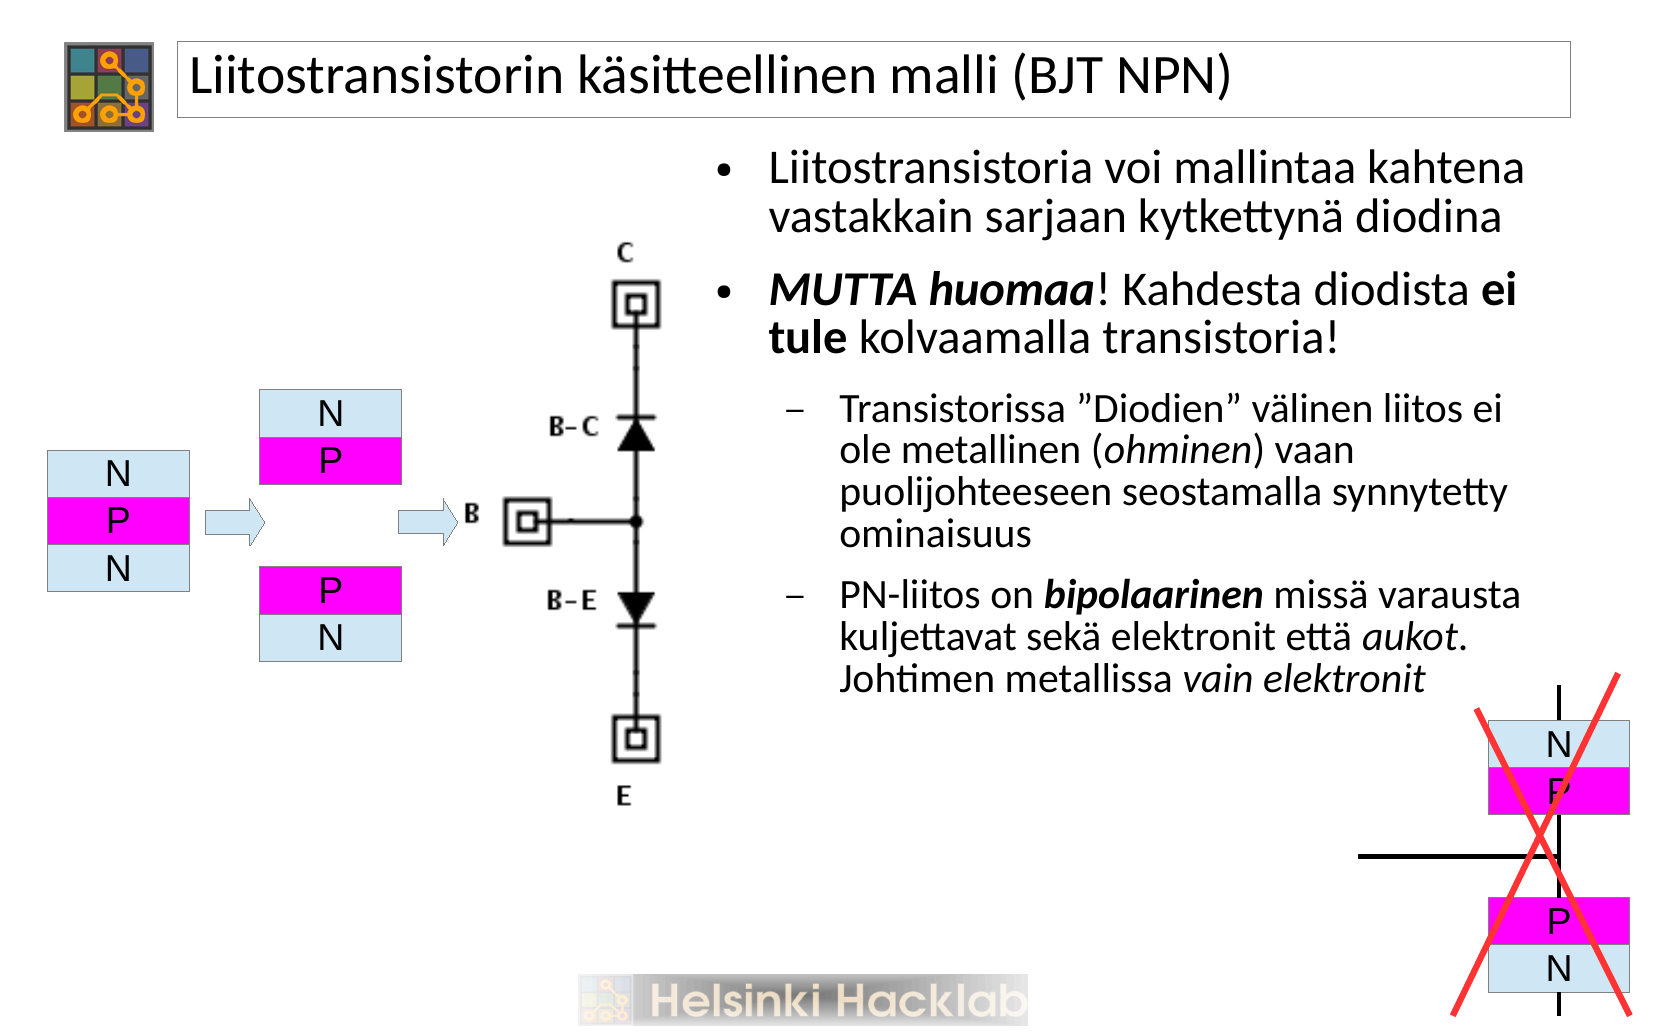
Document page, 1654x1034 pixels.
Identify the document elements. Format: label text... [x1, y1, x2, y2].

text_box N [1488, 720, 1591, 767]
text_box P [1575, 897, 1630, 945]
text_box N [259, 389, 402, 437]
text_box P [259, 437, 402, 485]
picture [453, 230, 690, 821]
list Liitostransistoria voi mallintaa kahtena vastakkain sarjaan kytkettynä diodina MUTTA huomaa! Kahdesta diodista ei tule kolvaamalla transistoria! Transistorissa ”Diodien” välinen liitos ei ole metallinen (ohminen) vaan puolijohteeseen seostamalla synnytetty ominaisuus PN-liitos on bipolaarinen missä varausta kuljettavat sekä elektronit että aukot. Johtimen metallissa vain elektronit [697, 146, 1556, 966]
picture [64, 42, 154, 132]
text_box N [1577, 720, 1630, 767]
text_box N [47, 450, 190, 498]
text_box [398, 498, 458, 546]
text_box [205, 498, 265, 546]
text_box P [1491, 897, 1590, 945]
text_box N [1488, 741, 1501, 767]
text_box P [1510, 767, 1568, 815]
title Liitostransistorin käsitteellinen malli (BJT NPN) [177, 41, 1571, 118]
text_box N [259, 615, 402, 662]
text_box P [1488, 897, 1506, 933]
text_box N [47, 545, 190, 592]
text_box P [47, 498, 190, 545]
text_box P [1488, 767, 1525, 815]
text_box N [1599, 945, 1630, 993]
text_box N [1488, 945, 1614, 993]
text_box P [259, 566, 402, 615]
text_box P [1554, 767, 1630, 815]
text_box P [1553, 781, 1562, 791]
